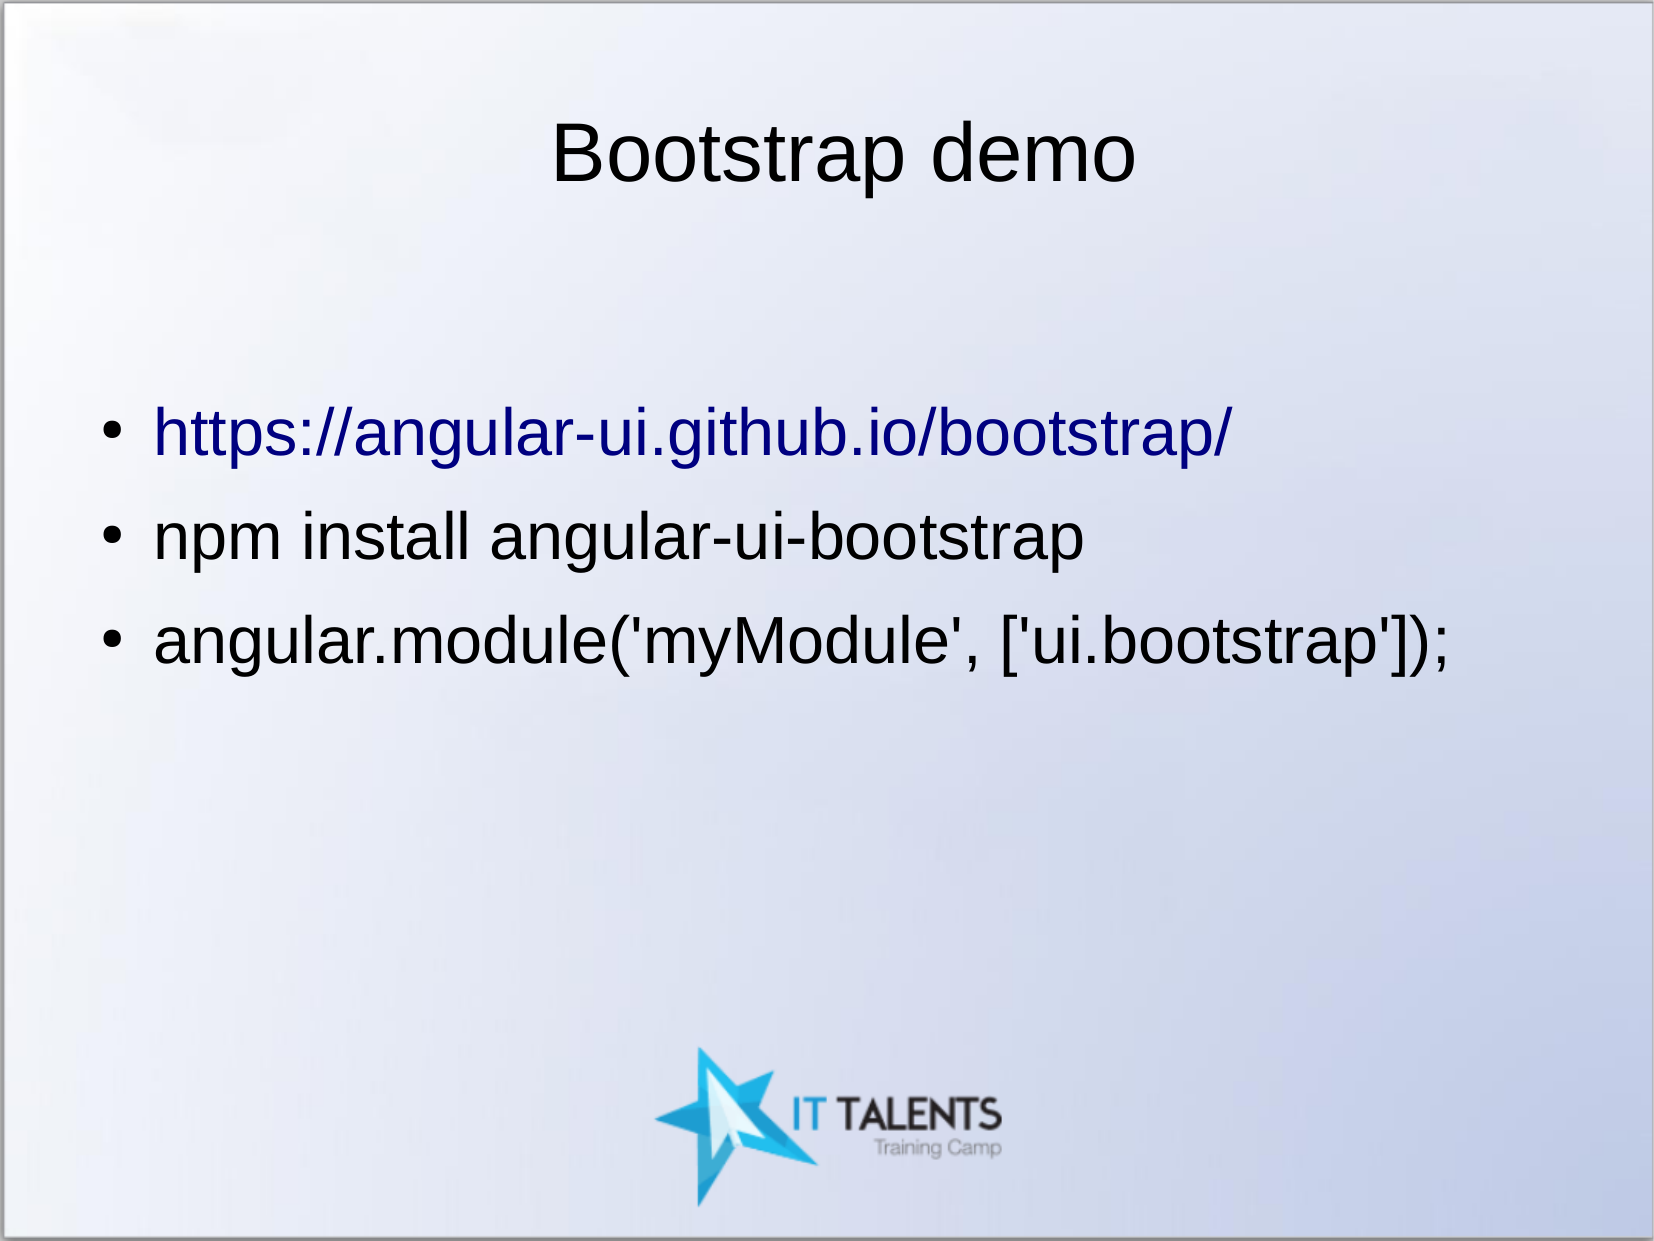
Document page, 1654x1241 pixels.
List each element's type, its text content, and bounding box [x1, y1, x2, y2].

list https://angular-ui.github.io/bootstrap/ npm install angular-ui-bootstrap angular.module('myModule', ['ui.bootstrap']); [82, 290, 1571, 1010]
title Bootstrap demo [82, 49, 1571, 257]
picture [0, 0, 1654, 1241]
